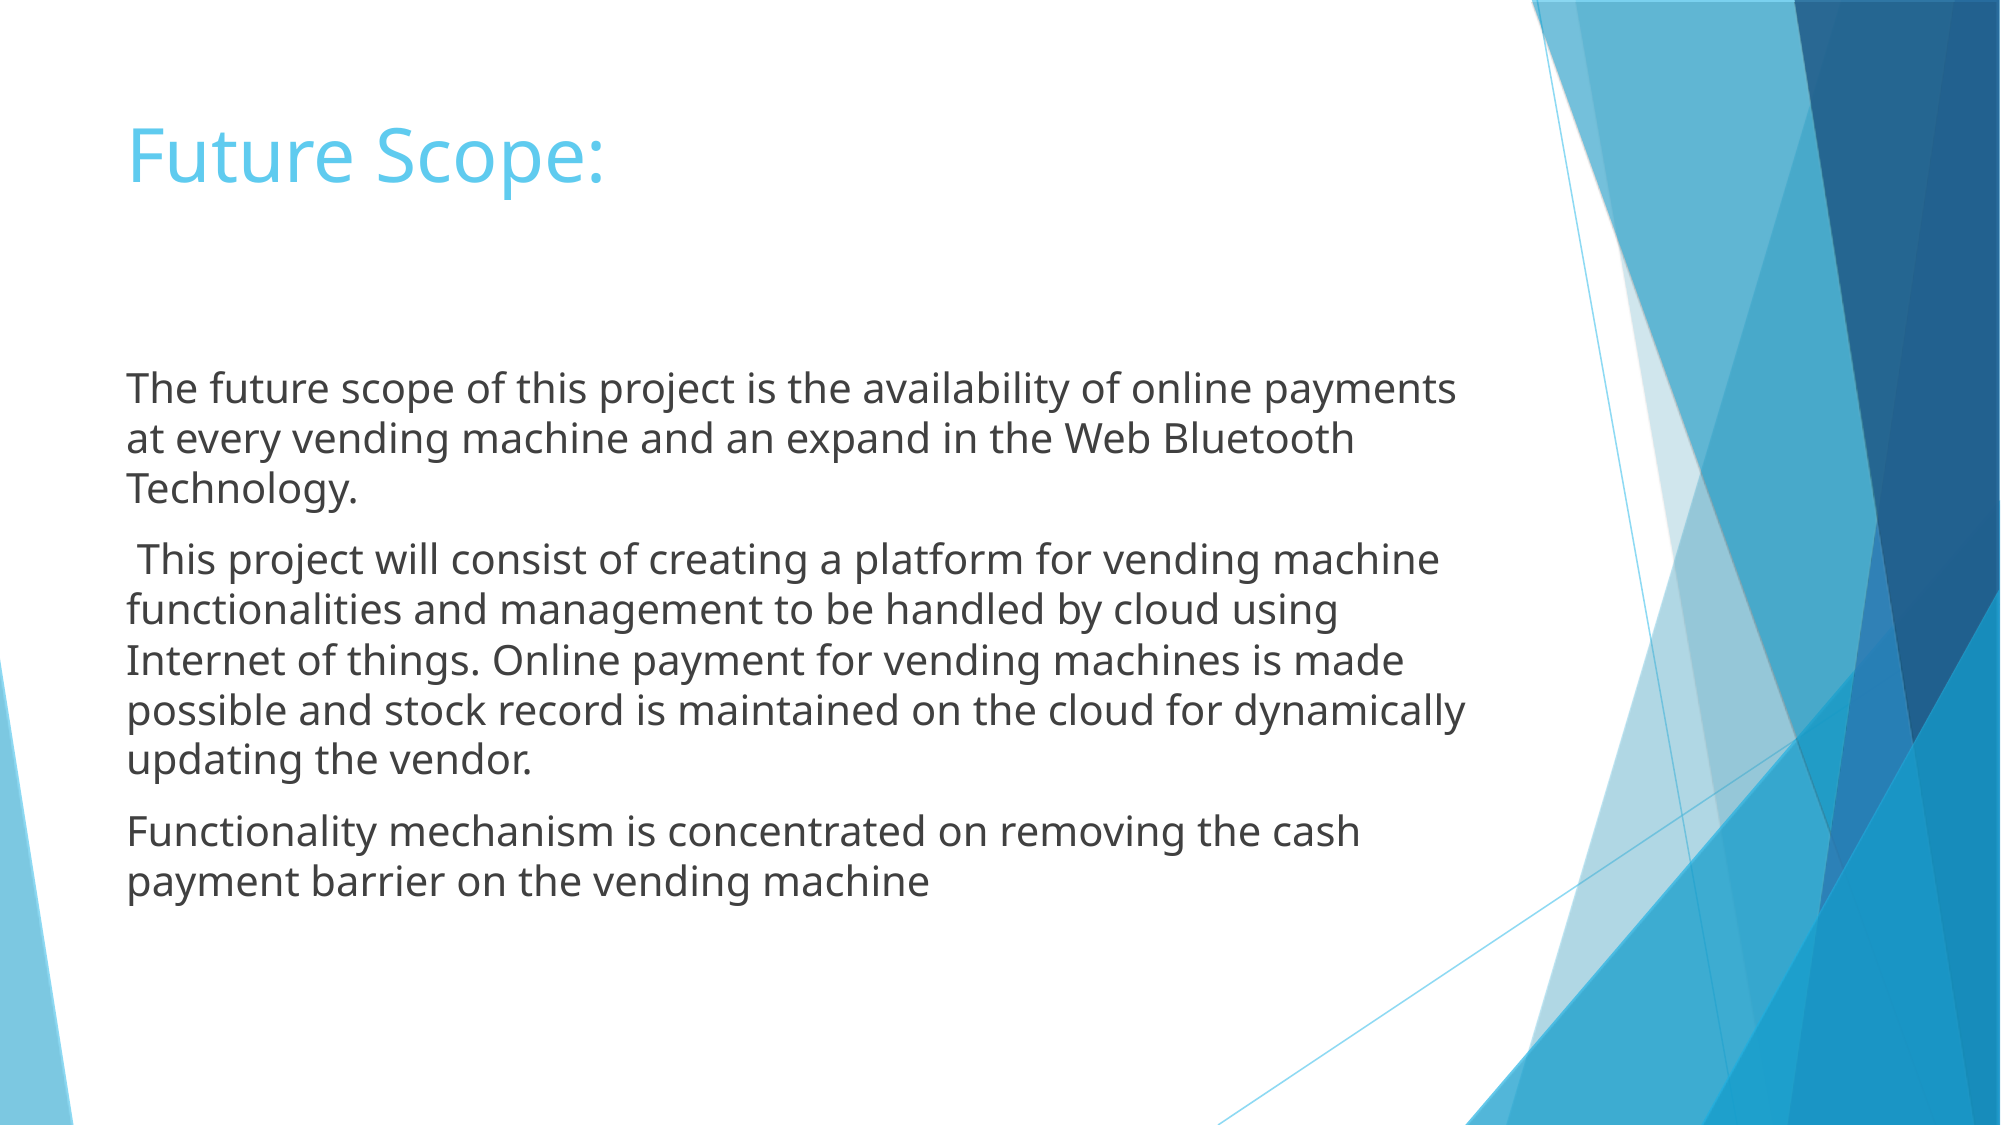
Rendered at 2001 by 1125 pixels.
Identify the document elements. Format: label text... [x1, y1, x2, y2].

list The future scope of this project is the availability of online payments at every vending machine and an expand in the Web Bluetooth Technology. This project will consist of creating a platform for vending machine functionalities and management to be handled by cloud using Internet of things. Online payment for vending machines is made possible and stock record is maintained on the cloud for dynamically updating the vendor. Functionality mechanism is concentrated on removing the cash payment barrier on the vending machine [111, 354, 1522, 992]
title Future Scope: [111, 99, 1522, 317]
